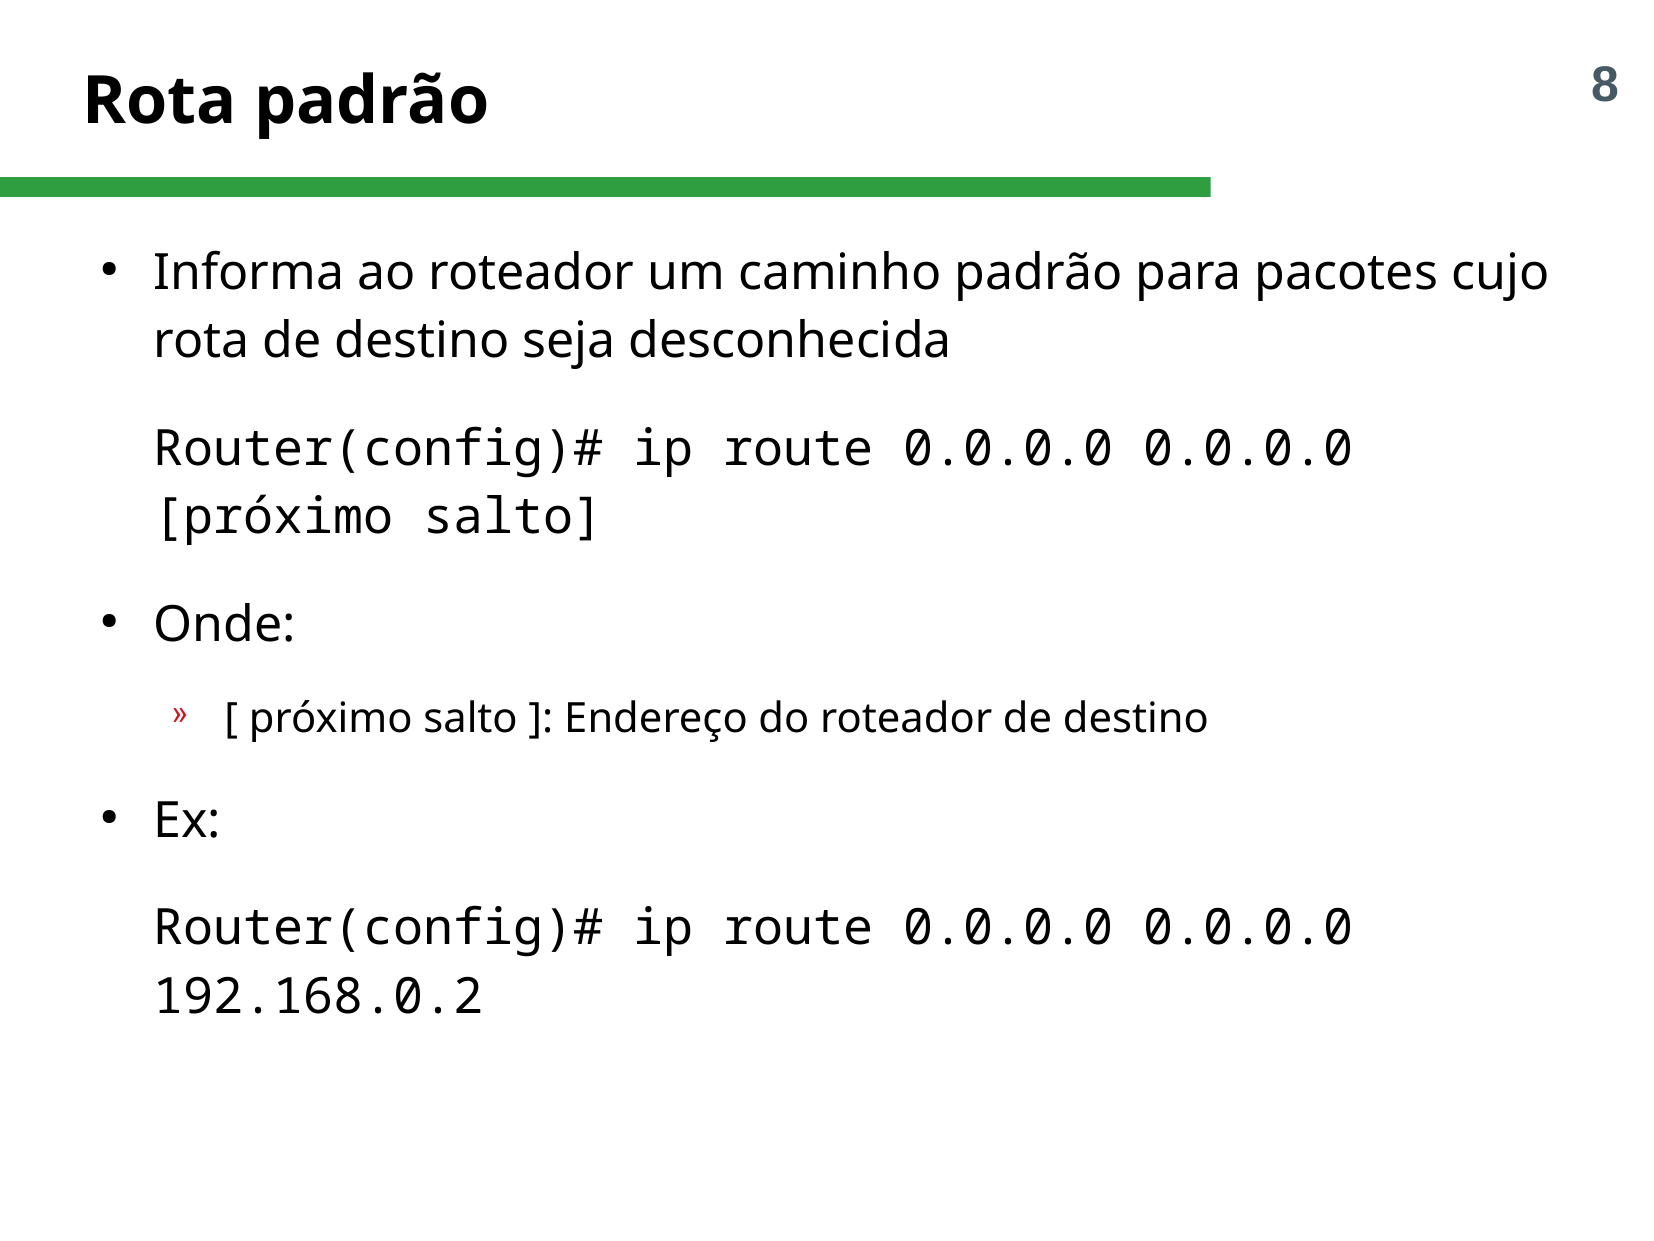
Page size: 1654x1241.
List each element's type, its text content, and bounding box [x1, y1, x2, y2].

list Informa ao roteador um caminho padrão para pacotes cujo rota de destino seja desconhecida Router(config)# ip route 0.0.0.0 0.0.0.0 [próximo salto] Onde: [ próximo salto ]: Endereço do roteador de destino Ex: Router(config)# ip route 0.0.0.0 0.0.0.0 192.168.0.2 [82, 236, 1571, 1093]
title Rota padrão [82, 0, 1152, 202]
